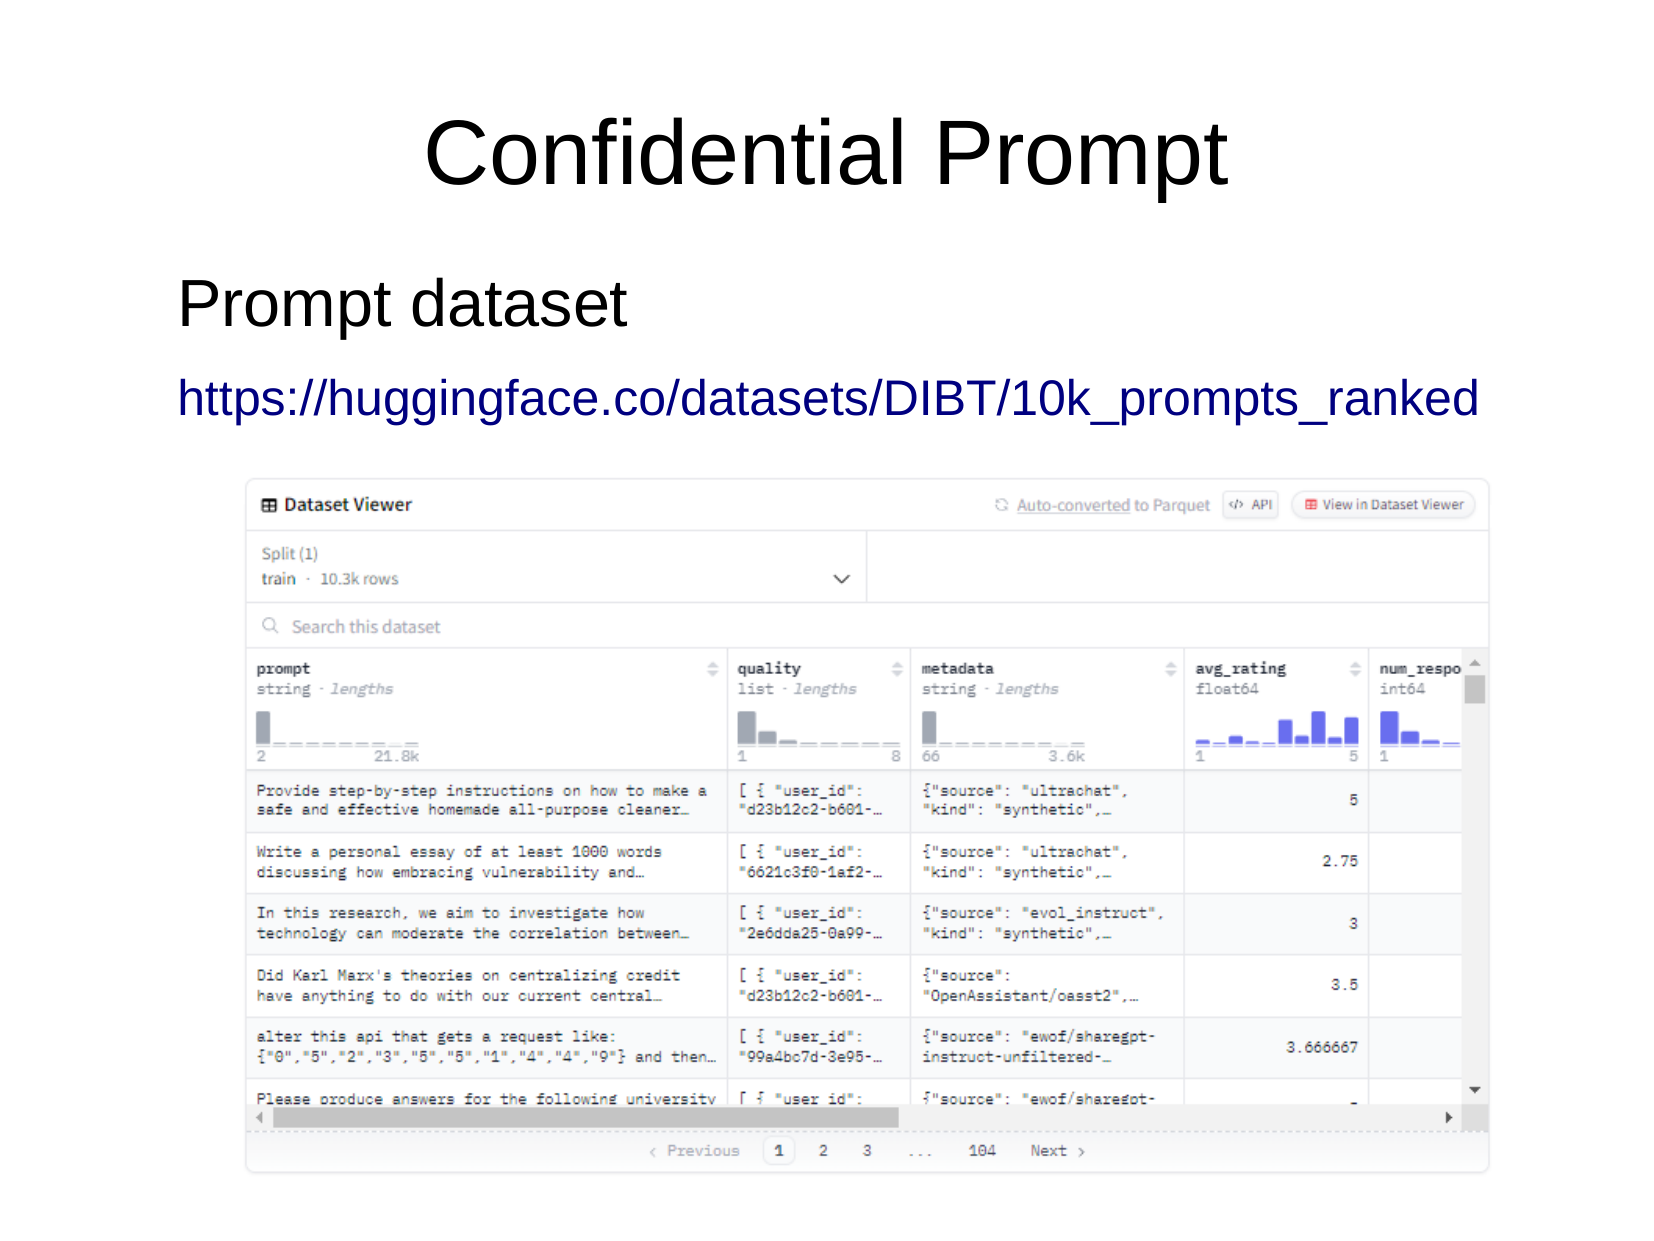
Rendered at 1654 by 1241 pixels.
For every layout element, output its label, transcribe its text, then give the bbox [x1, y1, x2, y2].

picture [236, 472, 1501, 1189]
title Confidential Prompt [82, 49, 1571, 257]
list Prompt dataset https://huggingface.co/datasets/DIBT/10k_prompts_ranked [106, 265, 1595, 1085]
